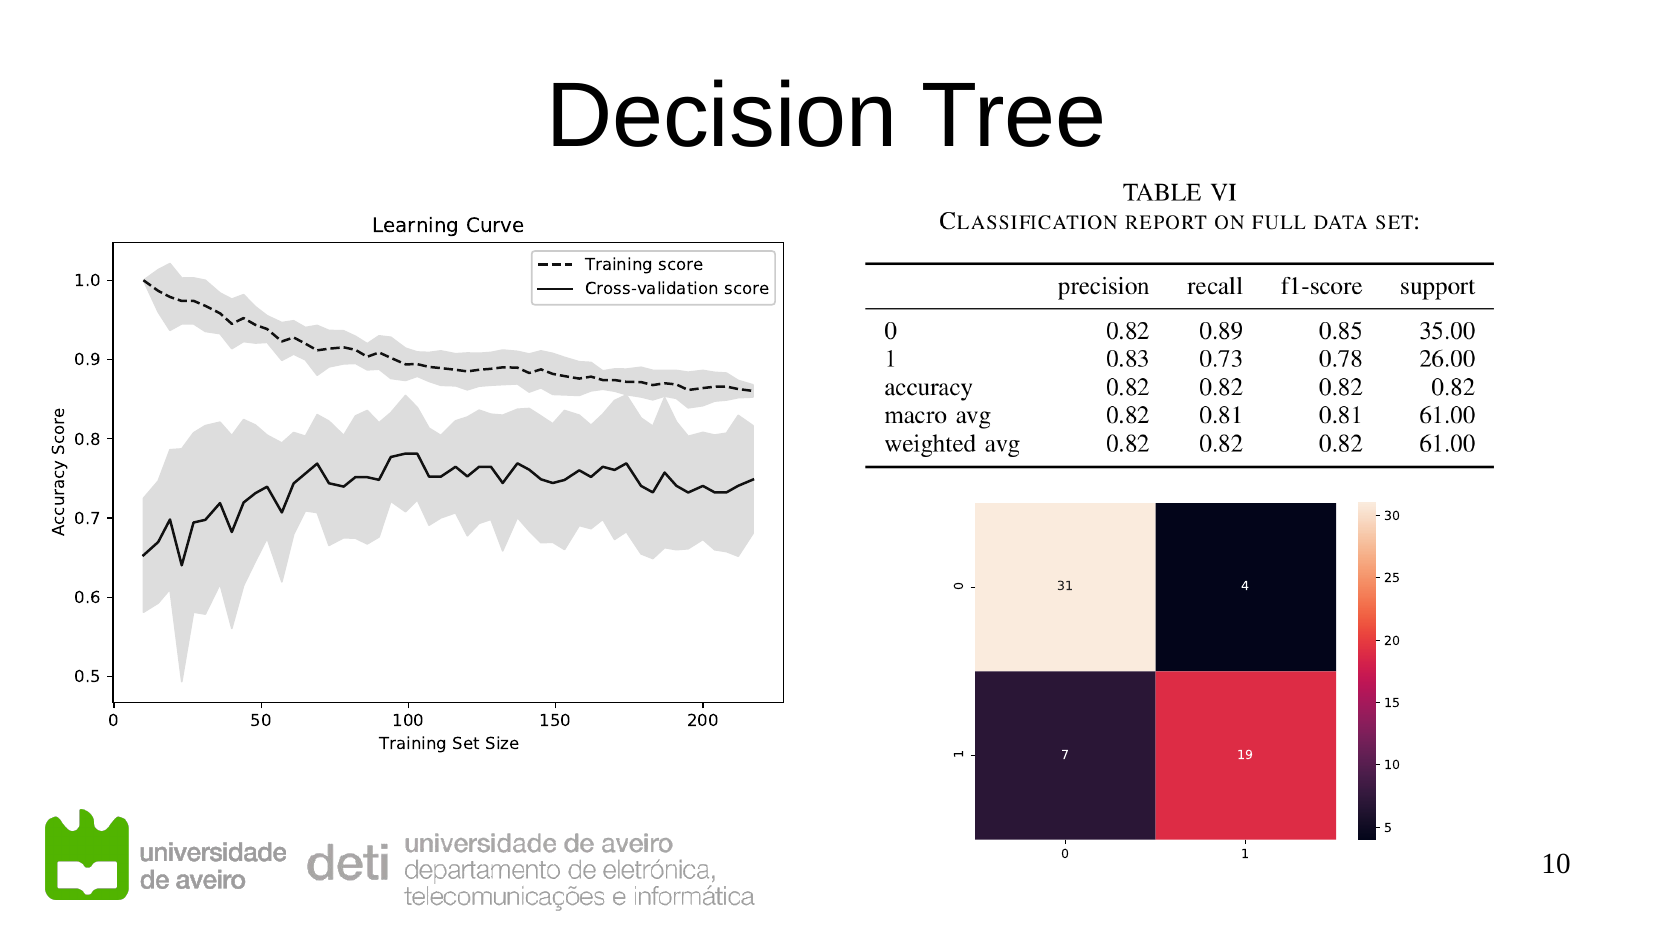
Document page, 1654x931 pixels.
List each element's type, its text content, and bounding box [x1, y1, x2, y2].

picture [945, 494, 1411, 871]
picture [300, 827, 755, 912]
title Decision Tree [82, 37, 1571, 193]
picture [45, 809, 286, 900]
picture [855, 179, 1503, 481]
picture [40, 205, 796, 766]
